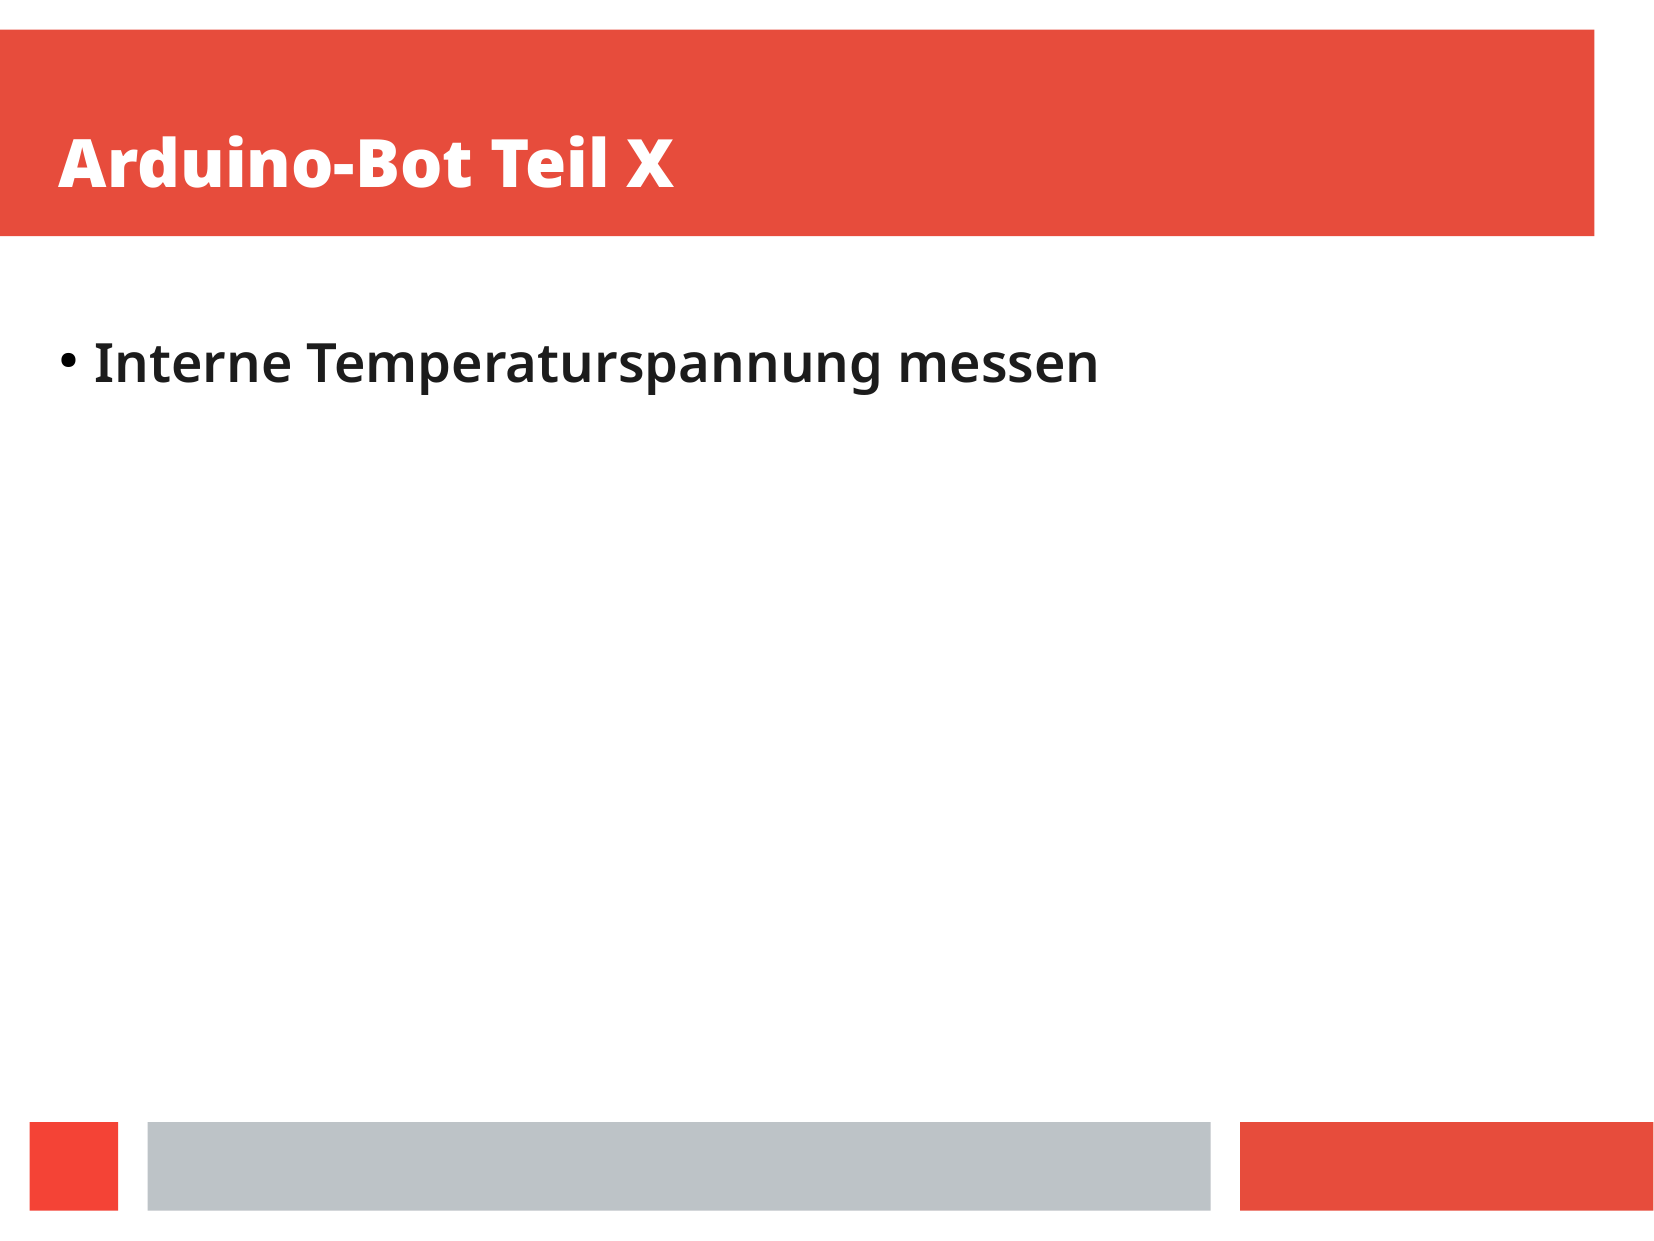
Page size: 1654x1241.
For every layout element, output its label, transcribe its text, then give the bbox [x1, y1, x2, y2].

title Arduino-Bot Teil X [59, 59, 1595, 207]
list Interne Temperaturspannung messen [59, 324, 1565, 1093]
